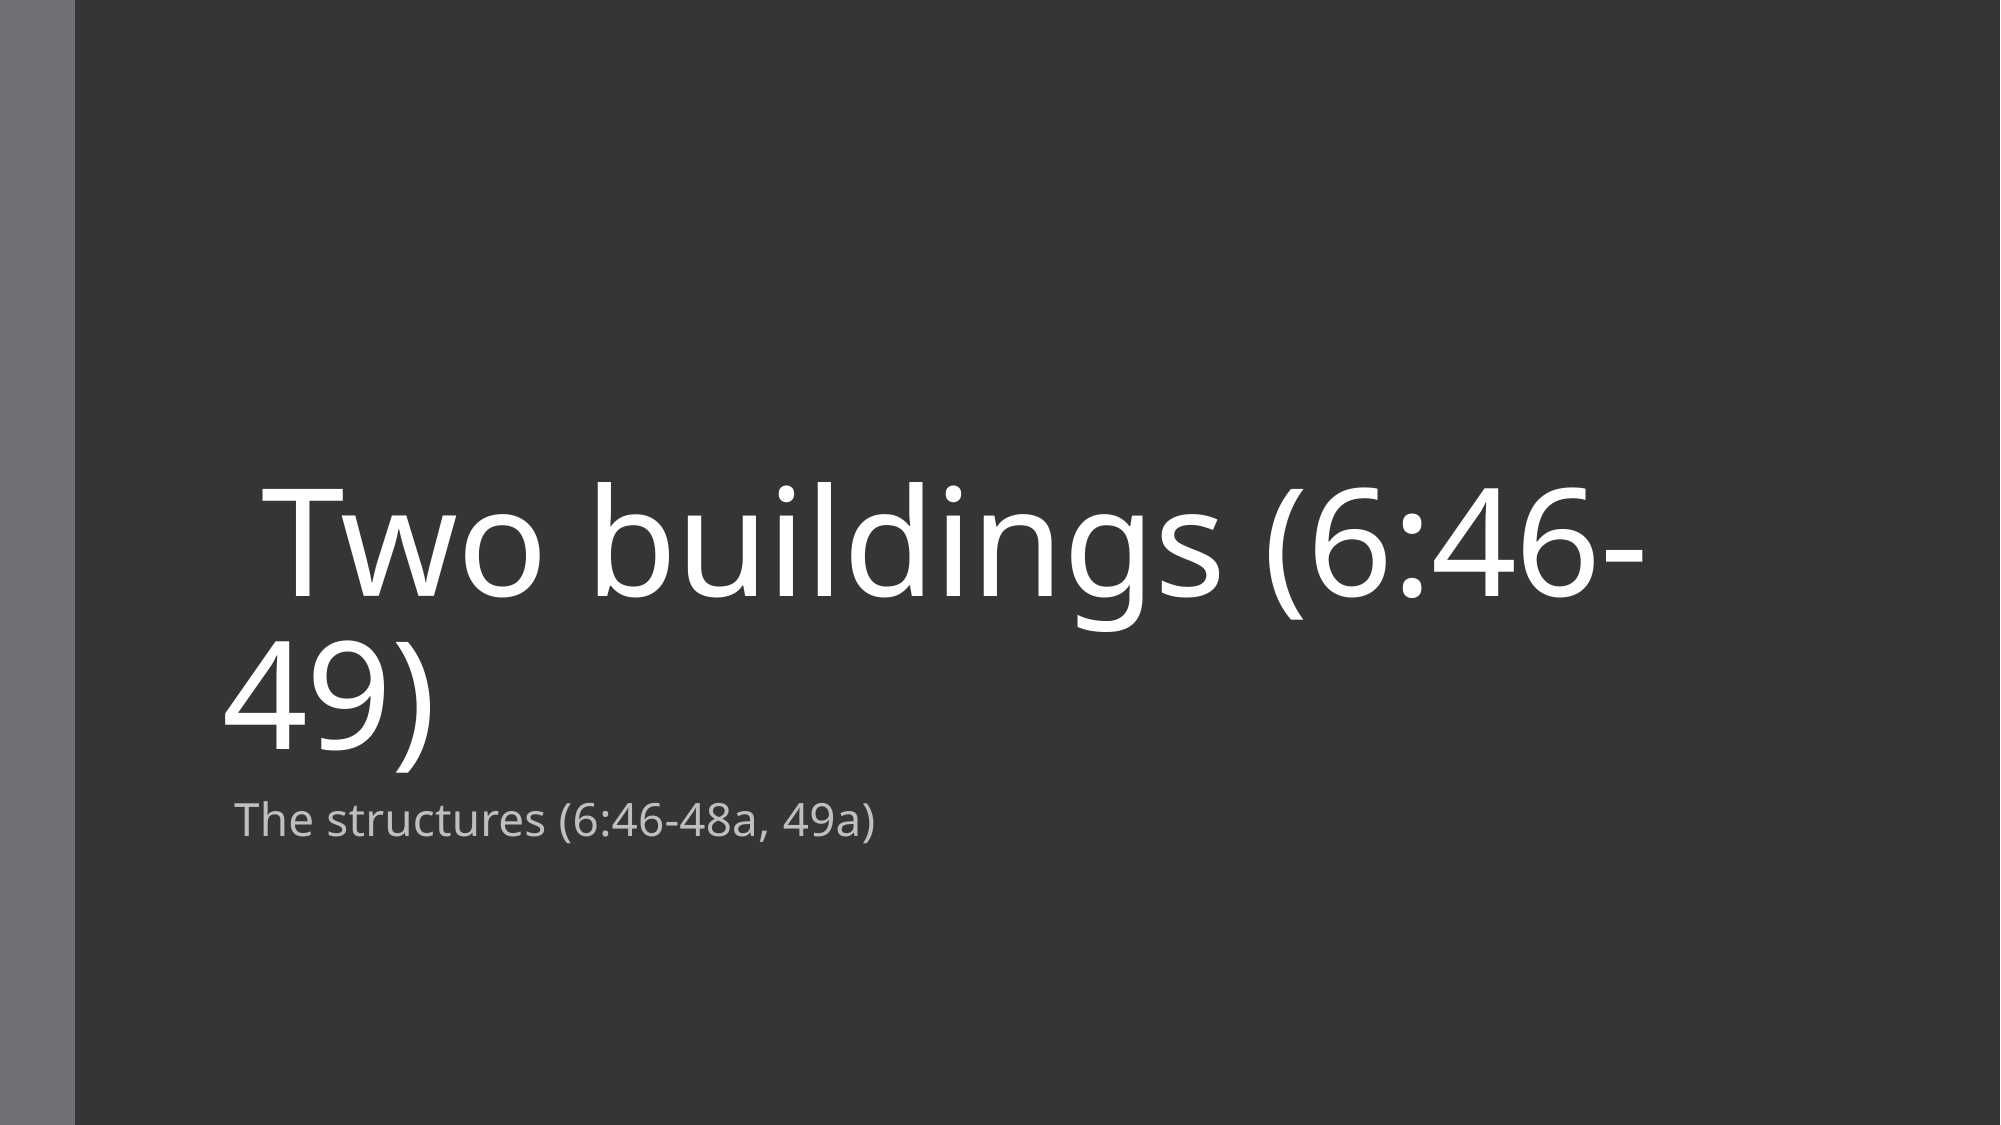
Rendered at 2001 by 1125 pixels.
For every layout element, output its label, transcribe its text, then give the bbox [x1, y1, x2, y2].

title Two buildings (6:46-49) [206, 124, 1752, 787]
subtitle The structures (6:46-48a, 49a) [206, 787, 1752, 1066]
